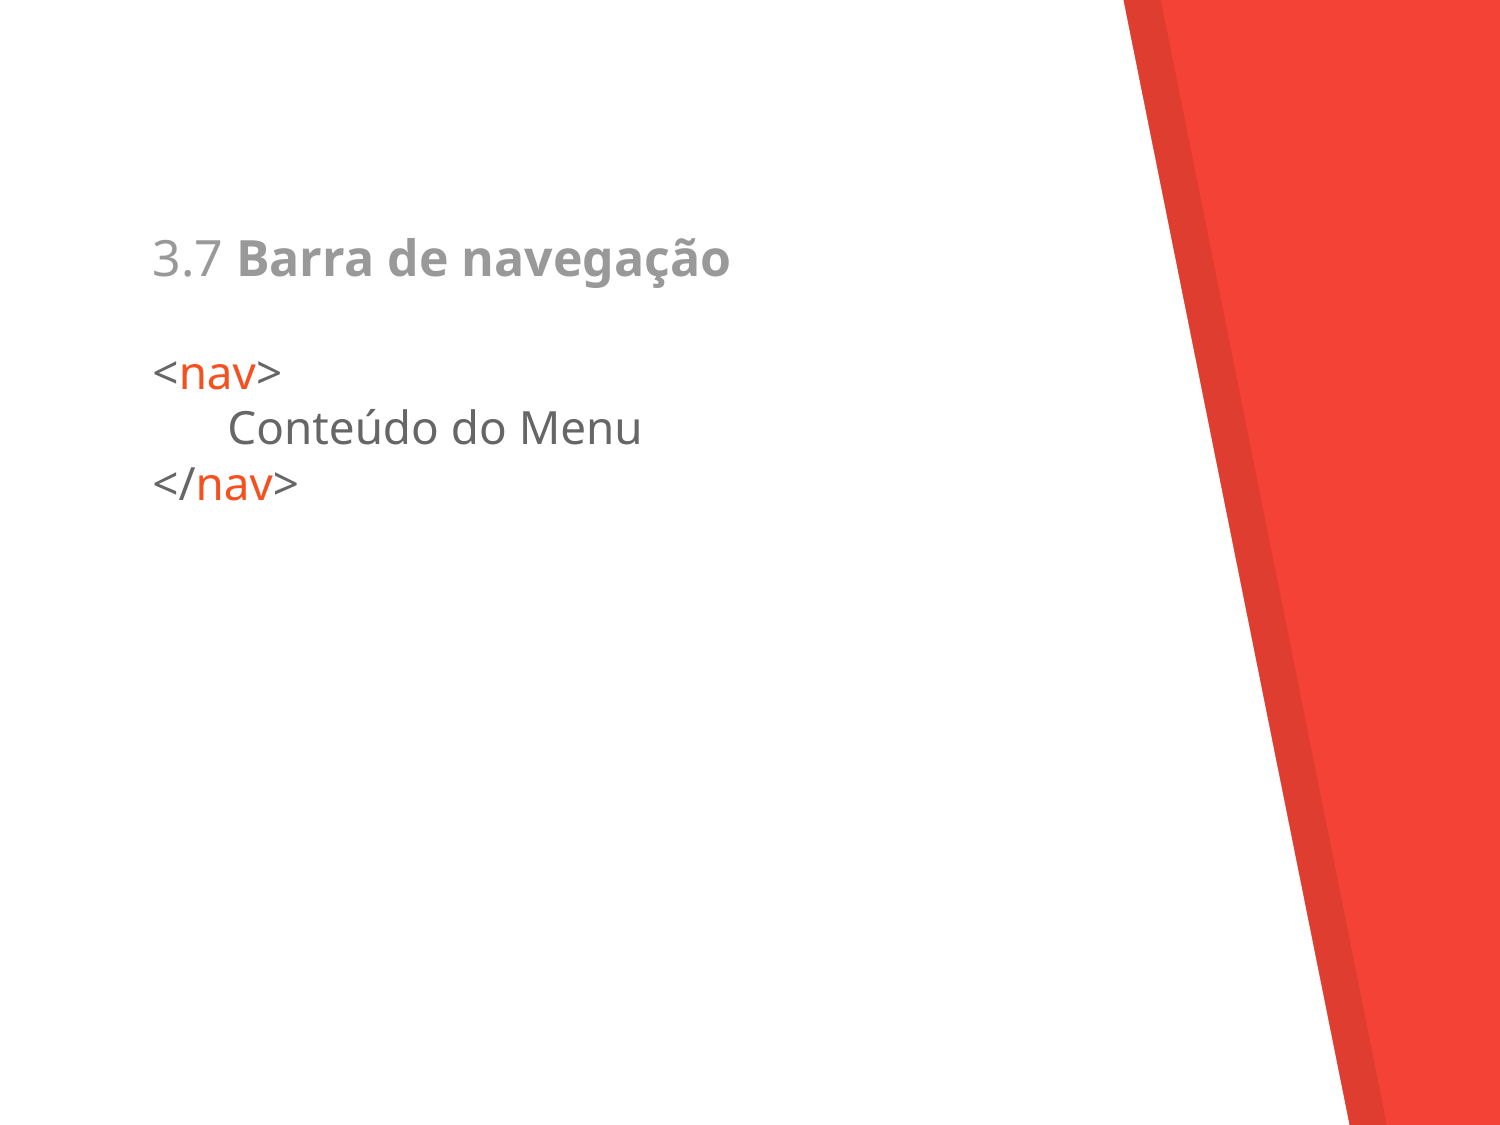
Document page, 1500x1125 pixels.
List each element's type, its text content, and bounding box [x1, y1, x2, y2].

title 3.7 Barra de navegação [137, 195, 1011, 302]
list <nav> Conteúdo do Menu </nav> [137, 329, 1011, 823]
